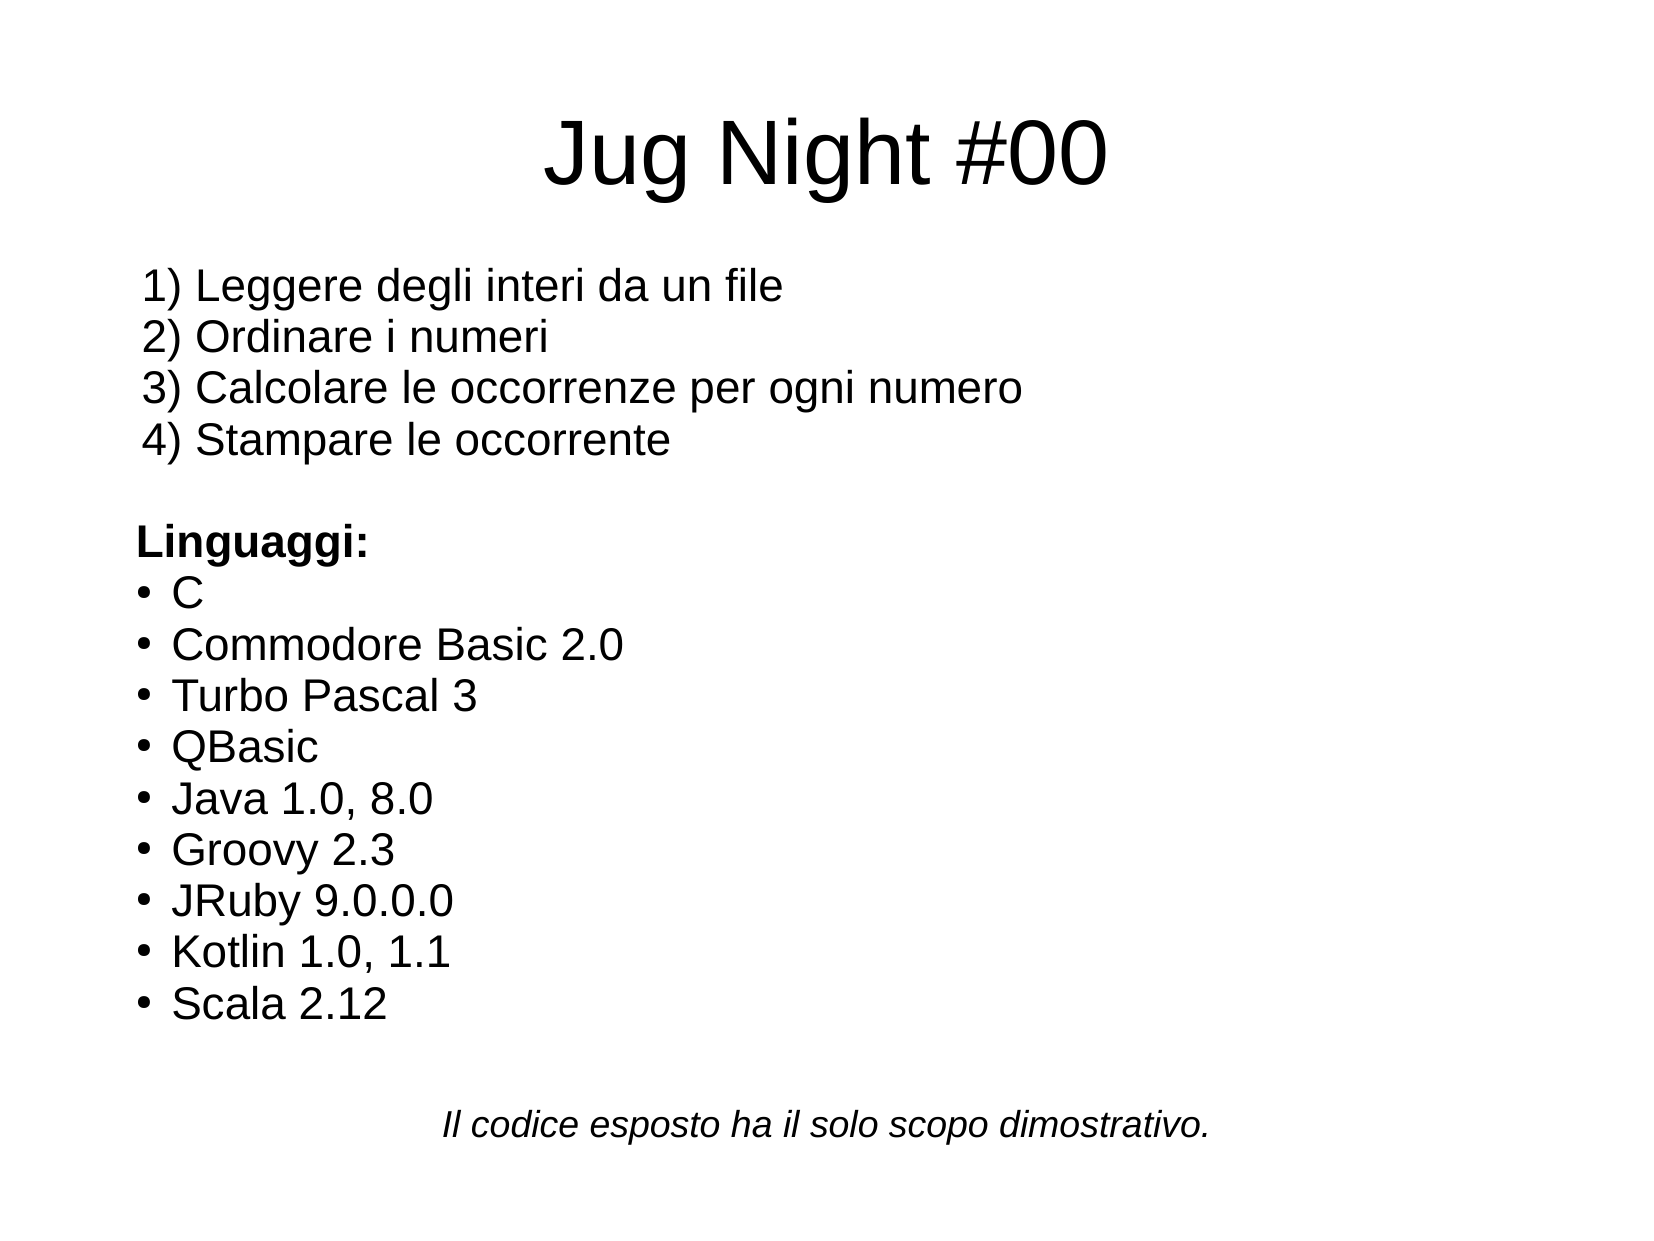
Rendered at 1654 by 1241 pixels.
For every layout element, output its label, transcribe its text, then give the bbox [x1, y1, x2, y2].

title Jug Night #00 [82, 49, 1571, 236]
subtitle Leggere degli interi da un file Ordinare i numeri Calcolare le occorrenze per ogni numero Stampare le occorrente Linguaggi: C Commodore Basic 2.0 Turbo Pascal 3 QBasic Java 1.0, 8.0 Groovy 2.3 JRuby 9.0.0.0 Kotlin 1.0, 1.1 Scala 2.12 Il codice esposto ha il solo scopo dimostrativo. [82, 236, 1571, 1170]
